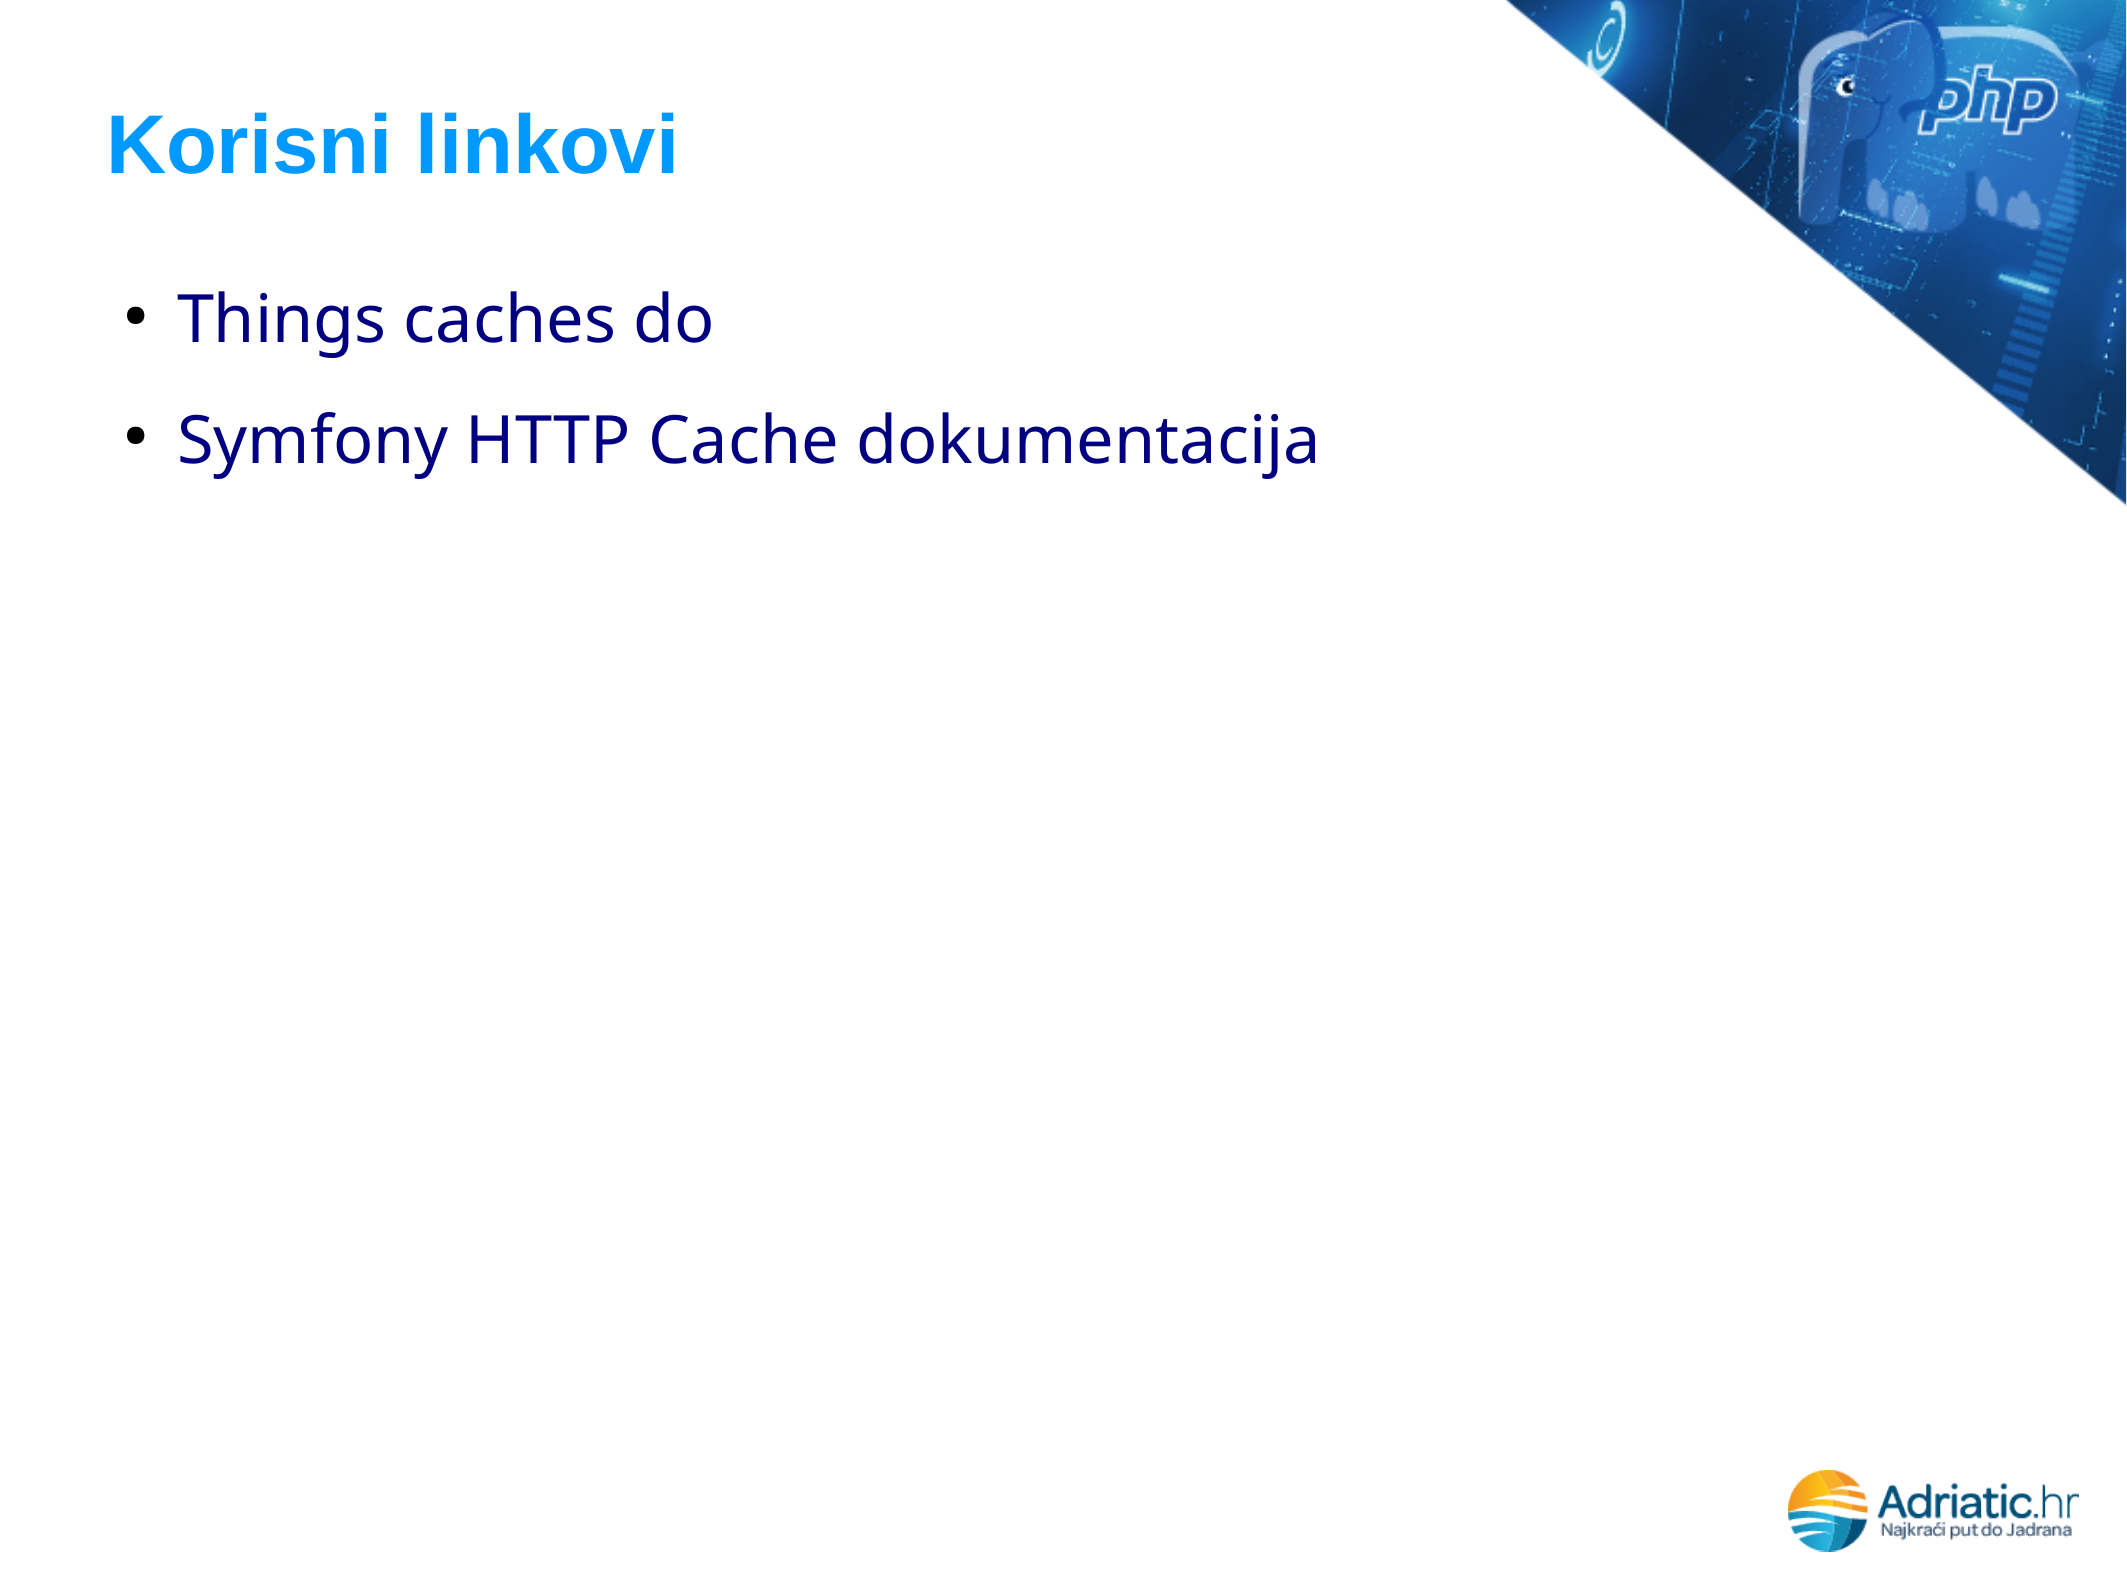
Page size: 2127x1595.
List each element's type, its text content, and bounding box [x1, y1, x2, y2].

title Korisni linkovi [106, 70, 1630, 219]
list Things caches do Symfony HTTP Cache dokumentacija [106, 271, 2020, 1453]
picture [1505, 0, 2127, 625]
picture [1788, 1470, 2079, 1552]
